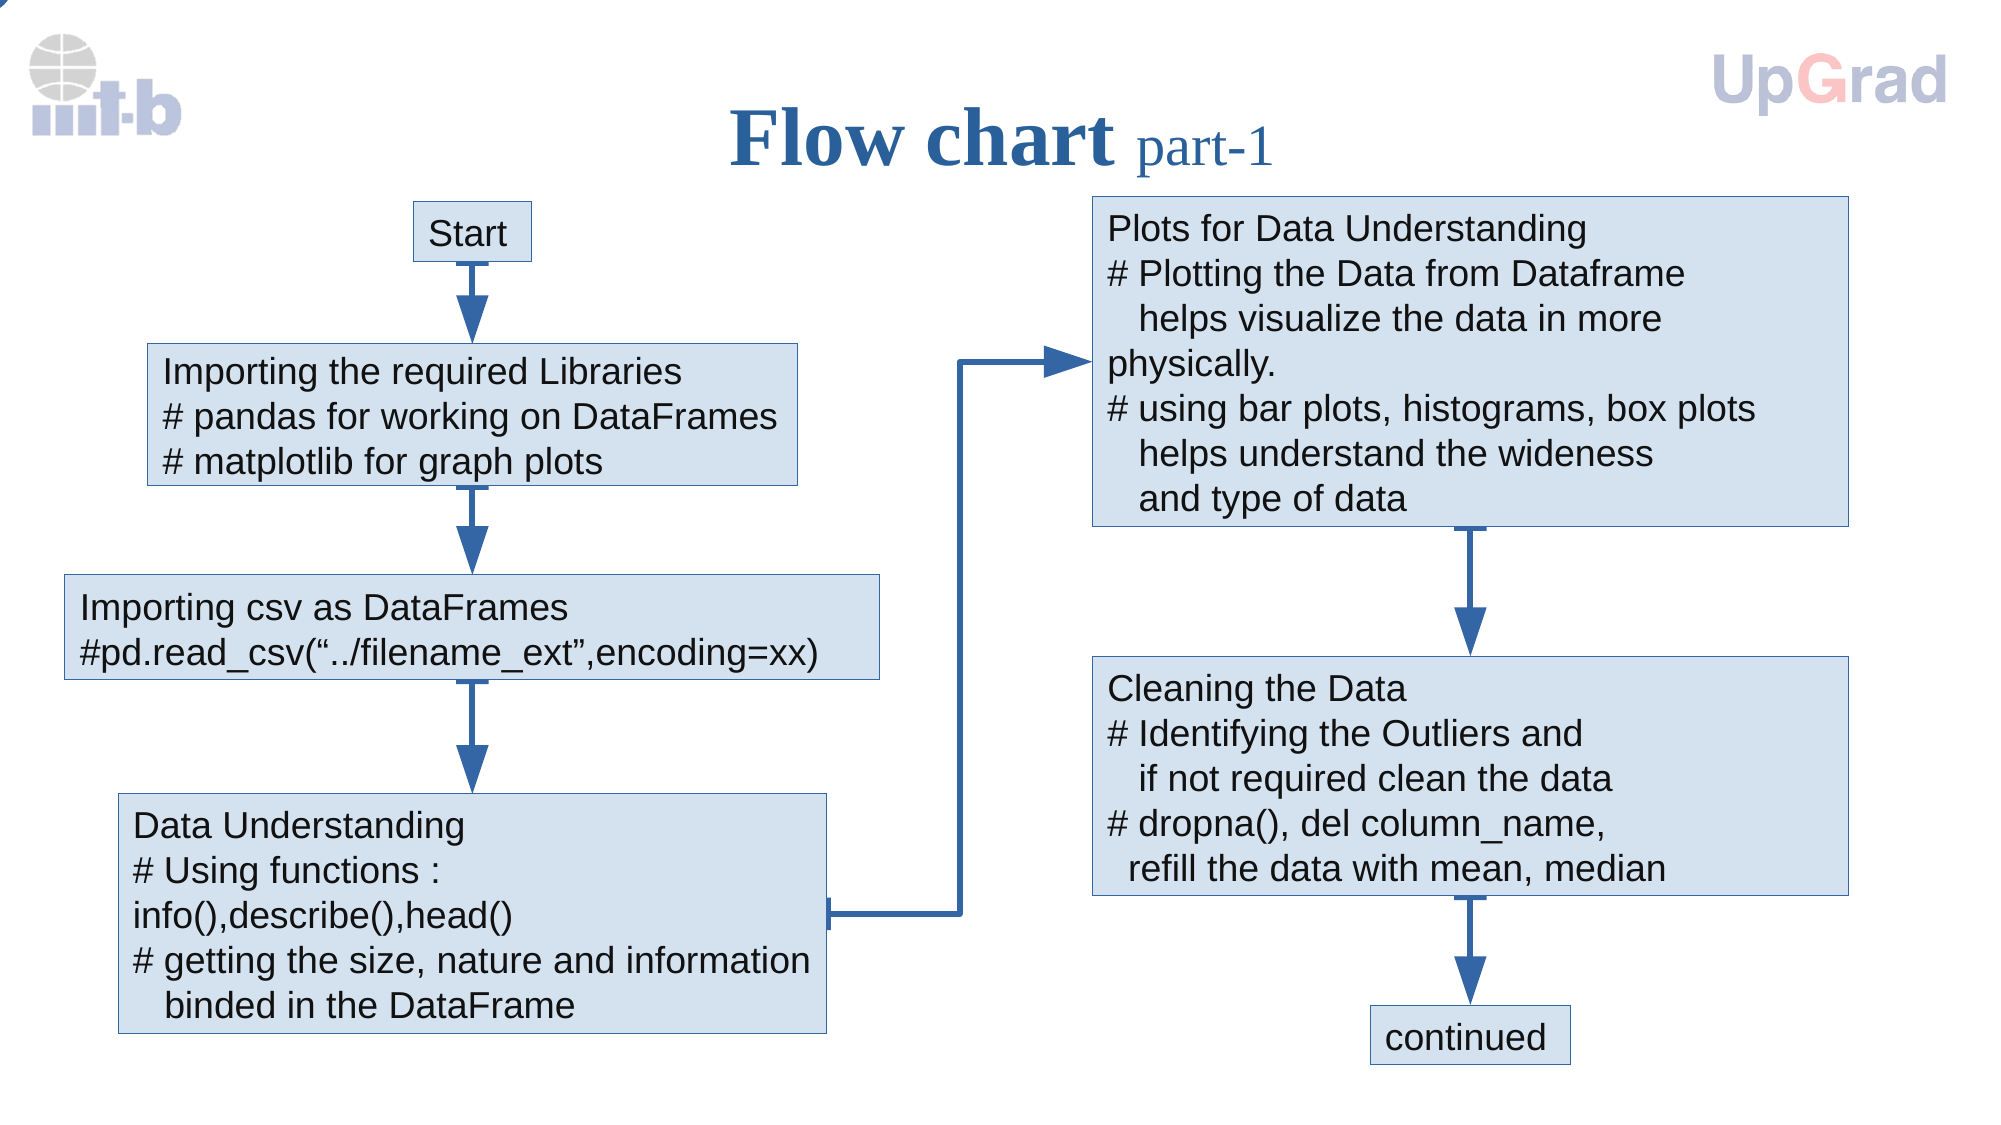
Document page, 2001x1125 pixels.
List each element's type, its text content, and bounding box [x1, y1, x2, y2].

text_box continued [1370, 1005, 1571, 1065]
text_box Flow chart part-1 [708, 44, 1291, 233]
text_box Data Understanding # Using functions : info(),describe(),head() # getting the size, nature and information binded in the DataFrame [118, 793, 827, 1034]
text_box Cleaning the Data # Identifying the Outliers and if not required clean the data # dropna(), del column_name, refill the data with mean, median [1092, 656, 1849, 896]
text_box Start [413, 201, 532, 262]
text_box Plots for Data Understanding # Plotting the Data from Dataframe helps visualize the data in more physically. # using bar plots, histograms, box plots helps understand the wideness and type of data [1092, 196, 1849, 527]
text_box Importing csv as DataFrames #pd.read_csv(“../filename_ext”,encoding=xx) [64, 574, 880, 680]
text_box Importing the required Libraries # pandas for working on DataFrames # matplotlib for graph plots [147, 343, 798, 486]
